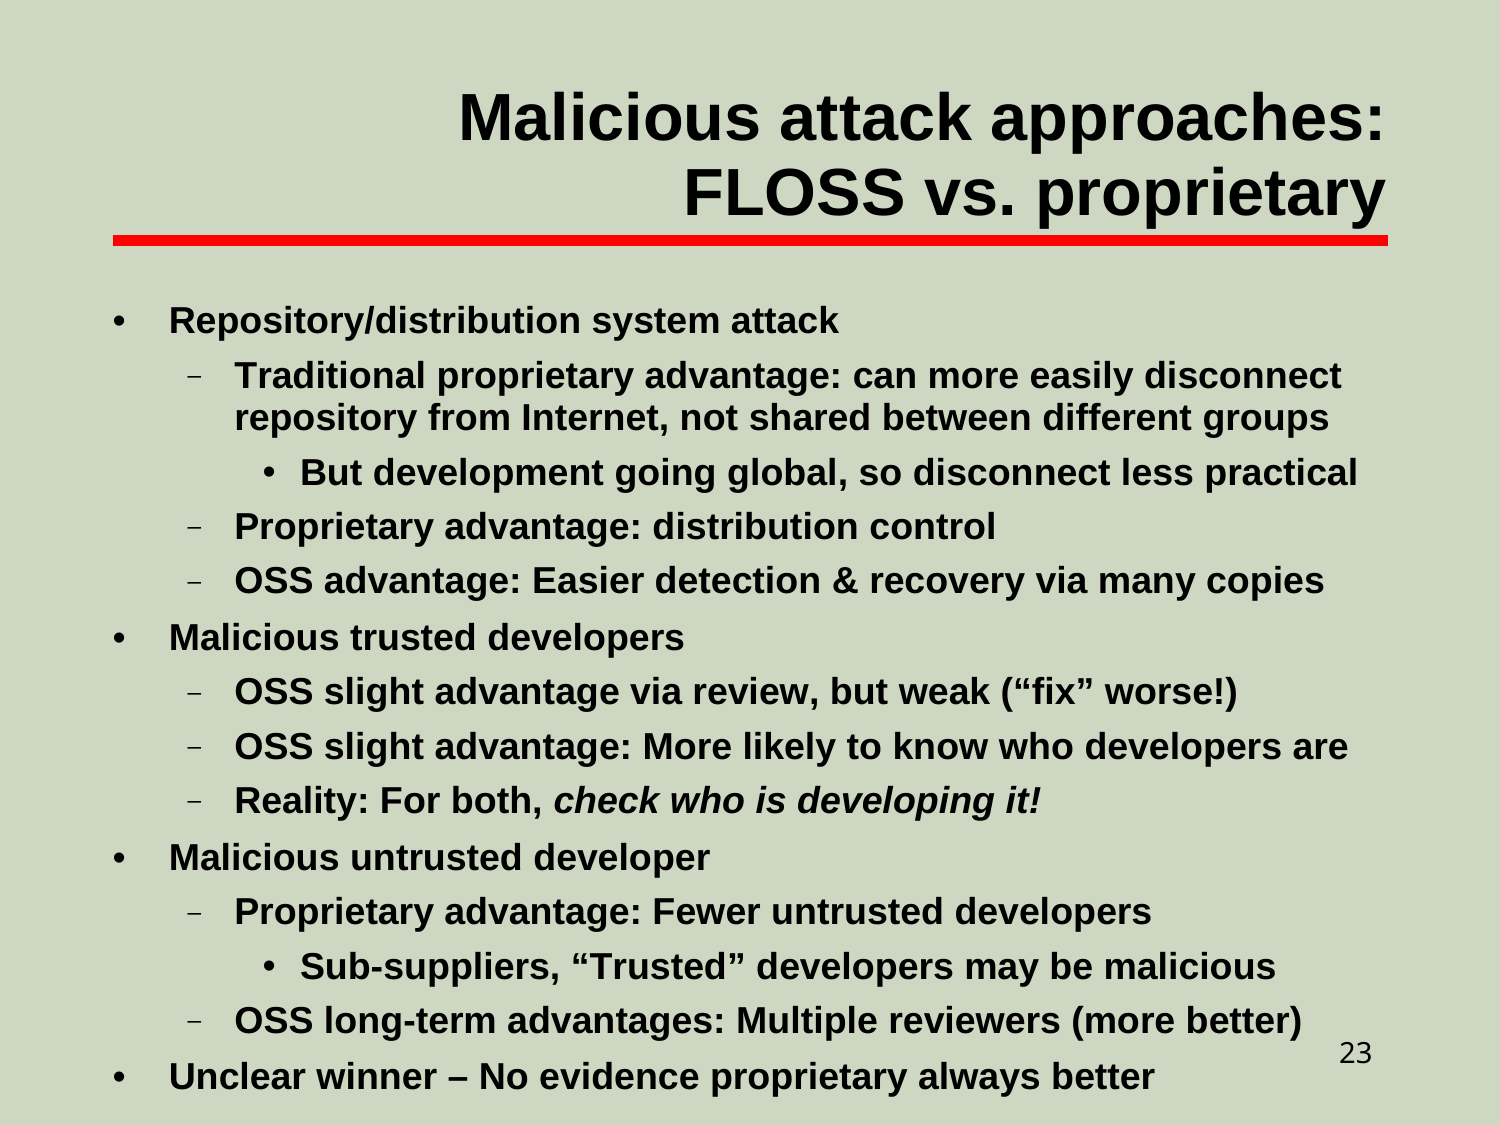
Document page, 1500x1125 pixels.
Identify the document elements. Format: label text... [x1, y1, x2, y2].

title Malicious attack approaches: FLOSS vs. proprietary [337, 79, 1388, 230]
list Repository/distribution system attack Traditional proprietary advantage: can more easily disconnect repository from Internet, not shared between different groups But development going global, so disconnect less practical Proprietary advantage: distribution control OSS advantage: Easier detection & recovery via many copies Malicious trusted developers OSS slight advantage via review, but weak (“fix” worse!) OSS slight advantage: More likely to know who developers are Reality: For both, check who is developing it! Malicious untrusted developer Proprietary advantage: Fewer untrusted developers Sub-suppliers, “Trusted” developers may be malicious OSS long-term advantages: Multiple reviewers (more better) Unclear winner – No evidence proprietary always better [112, 299, 1388, 1117]
